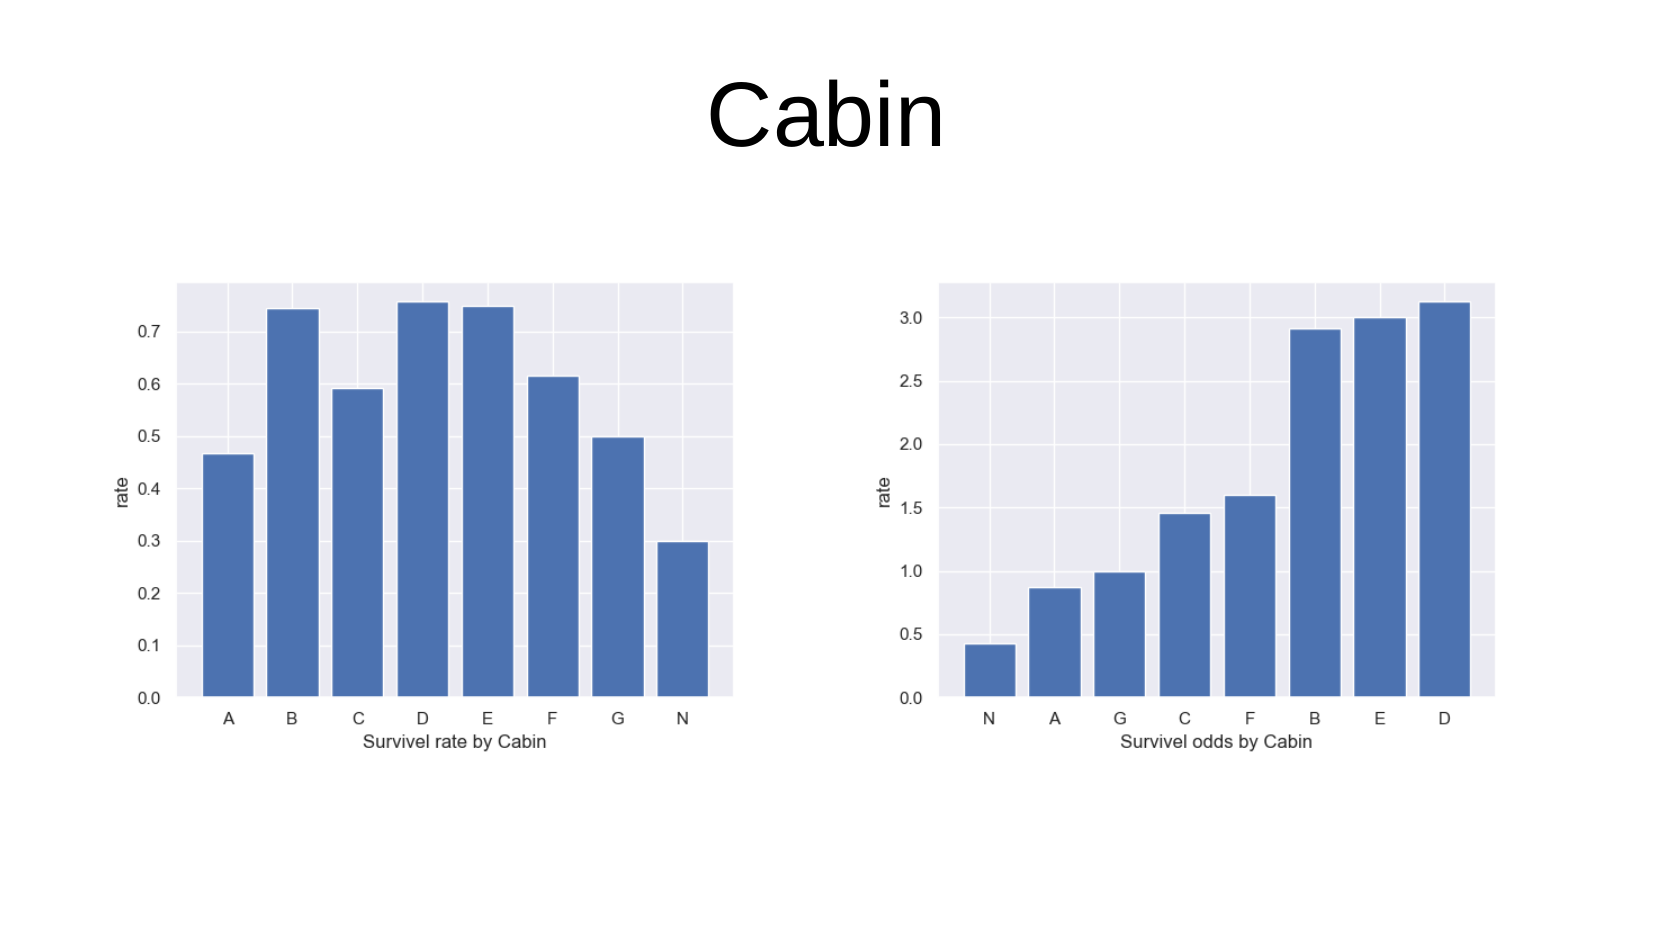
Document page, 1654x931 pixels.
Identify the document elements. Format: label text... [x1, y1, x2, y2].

title Cabin [82, 37, 1571, 193]
picture [86, 217, 806, 758]
picture [848, 217, 1568, 758]
